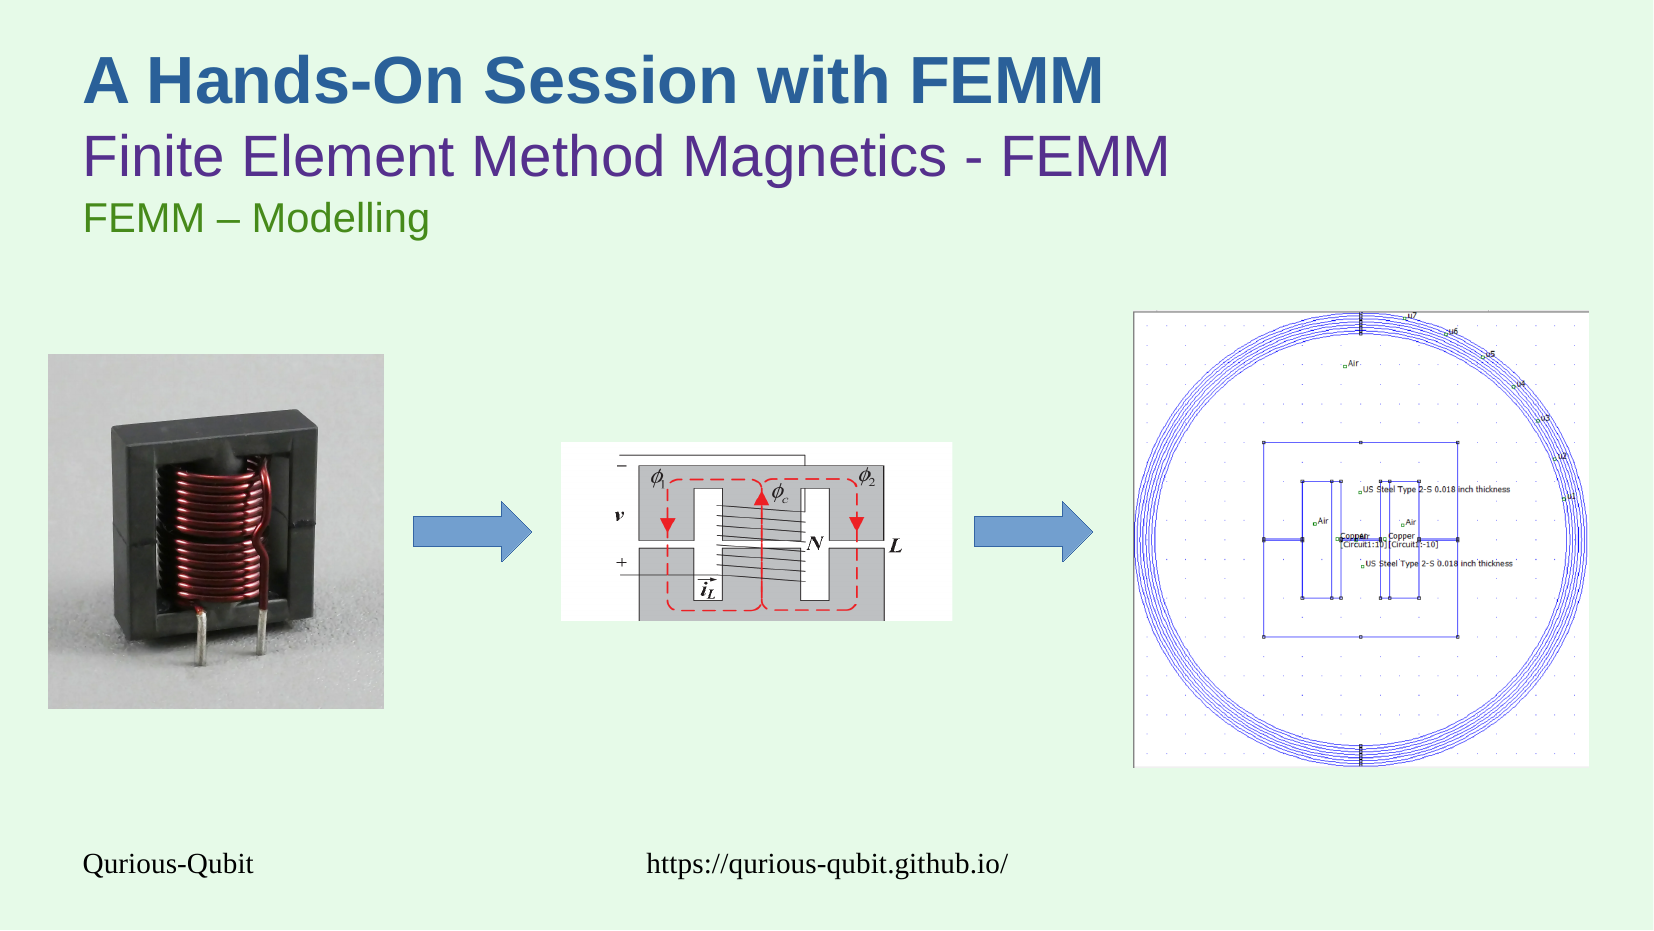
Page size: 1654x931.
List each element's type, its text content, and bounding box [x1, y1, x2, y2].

picture [1133, 310, 1589, 768]
text_box [974, 501, 1093, 562]
picture [48, 354, 384, 709]
picture [561, 442, 953, 621]
text_box Finite Element Method Magnetics - FEMM [82, 124, 1571, 190]
title A Hands-On Session with FEMM [82, 43, 1571, 119]
text_box FEMM – Modelling [82, 194, 857, 242]
text_box [413, 501, 532, 562]
